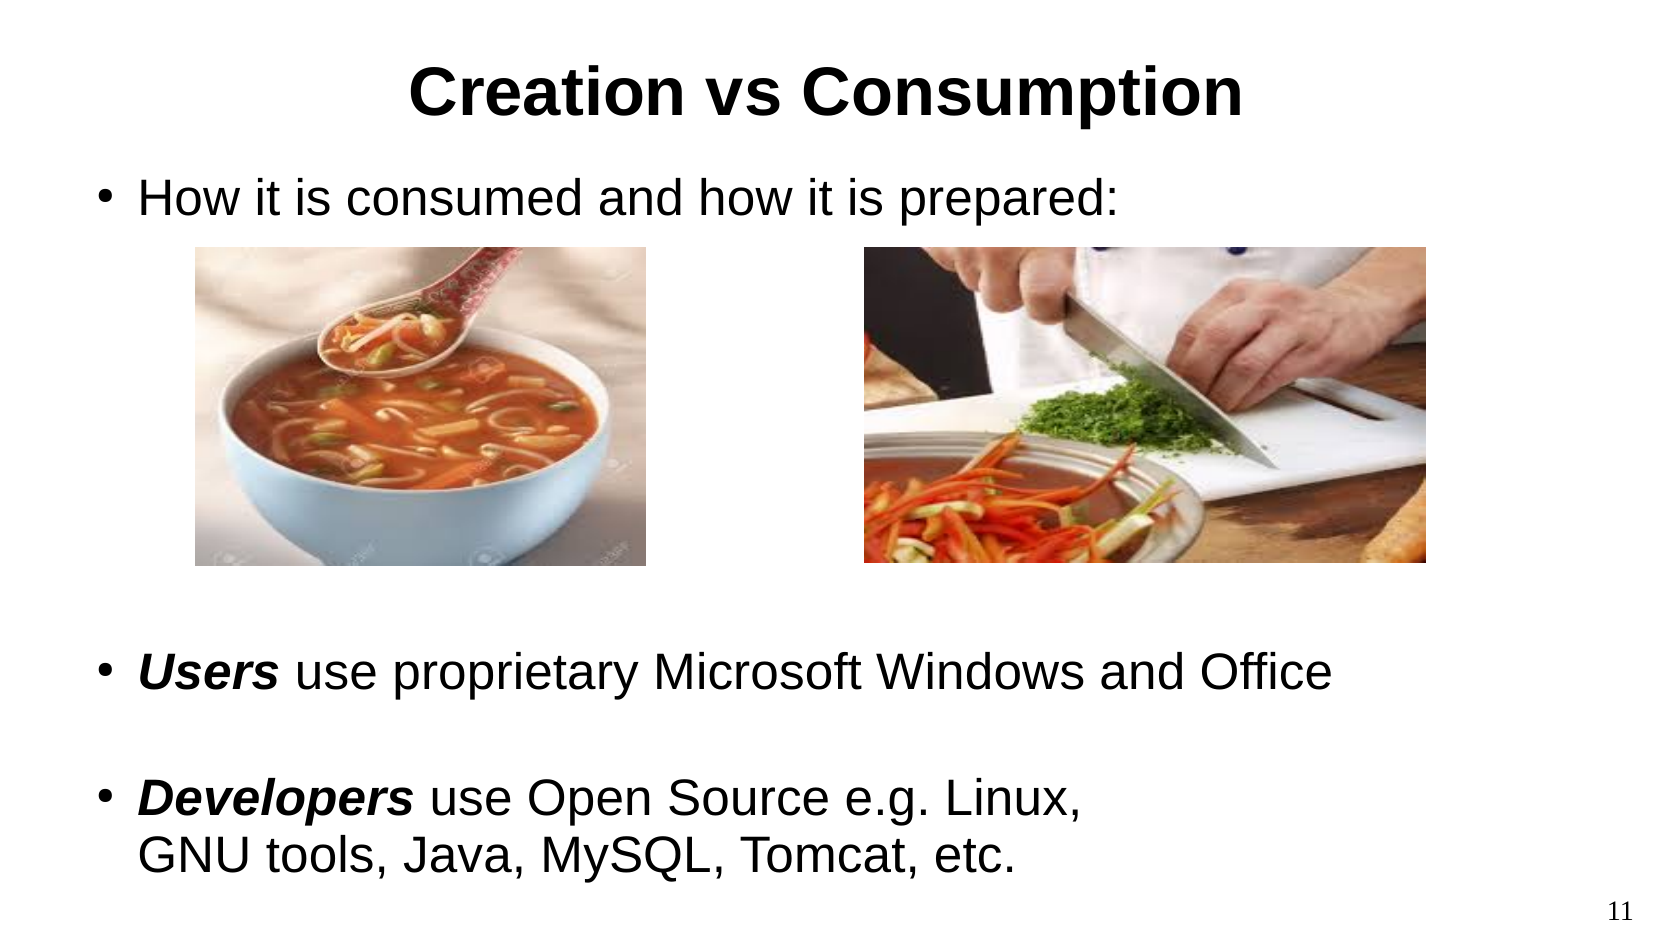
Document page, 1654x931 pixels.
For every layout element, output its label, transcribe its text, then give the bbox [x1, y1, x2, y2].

title Creation vs Consumption [82, 37, 1571, 147]
list How it is consumed and how it is prepared: Users use proprietary Microsoft Windows and Office Developers use Open Source e.g. Linux, GNU tools, Java, MySQL, Tomcat, etc. [82, 168, 1538, 889]
picture [195, 247, 646, 566]
picture [864, 247, 1426, 563]
